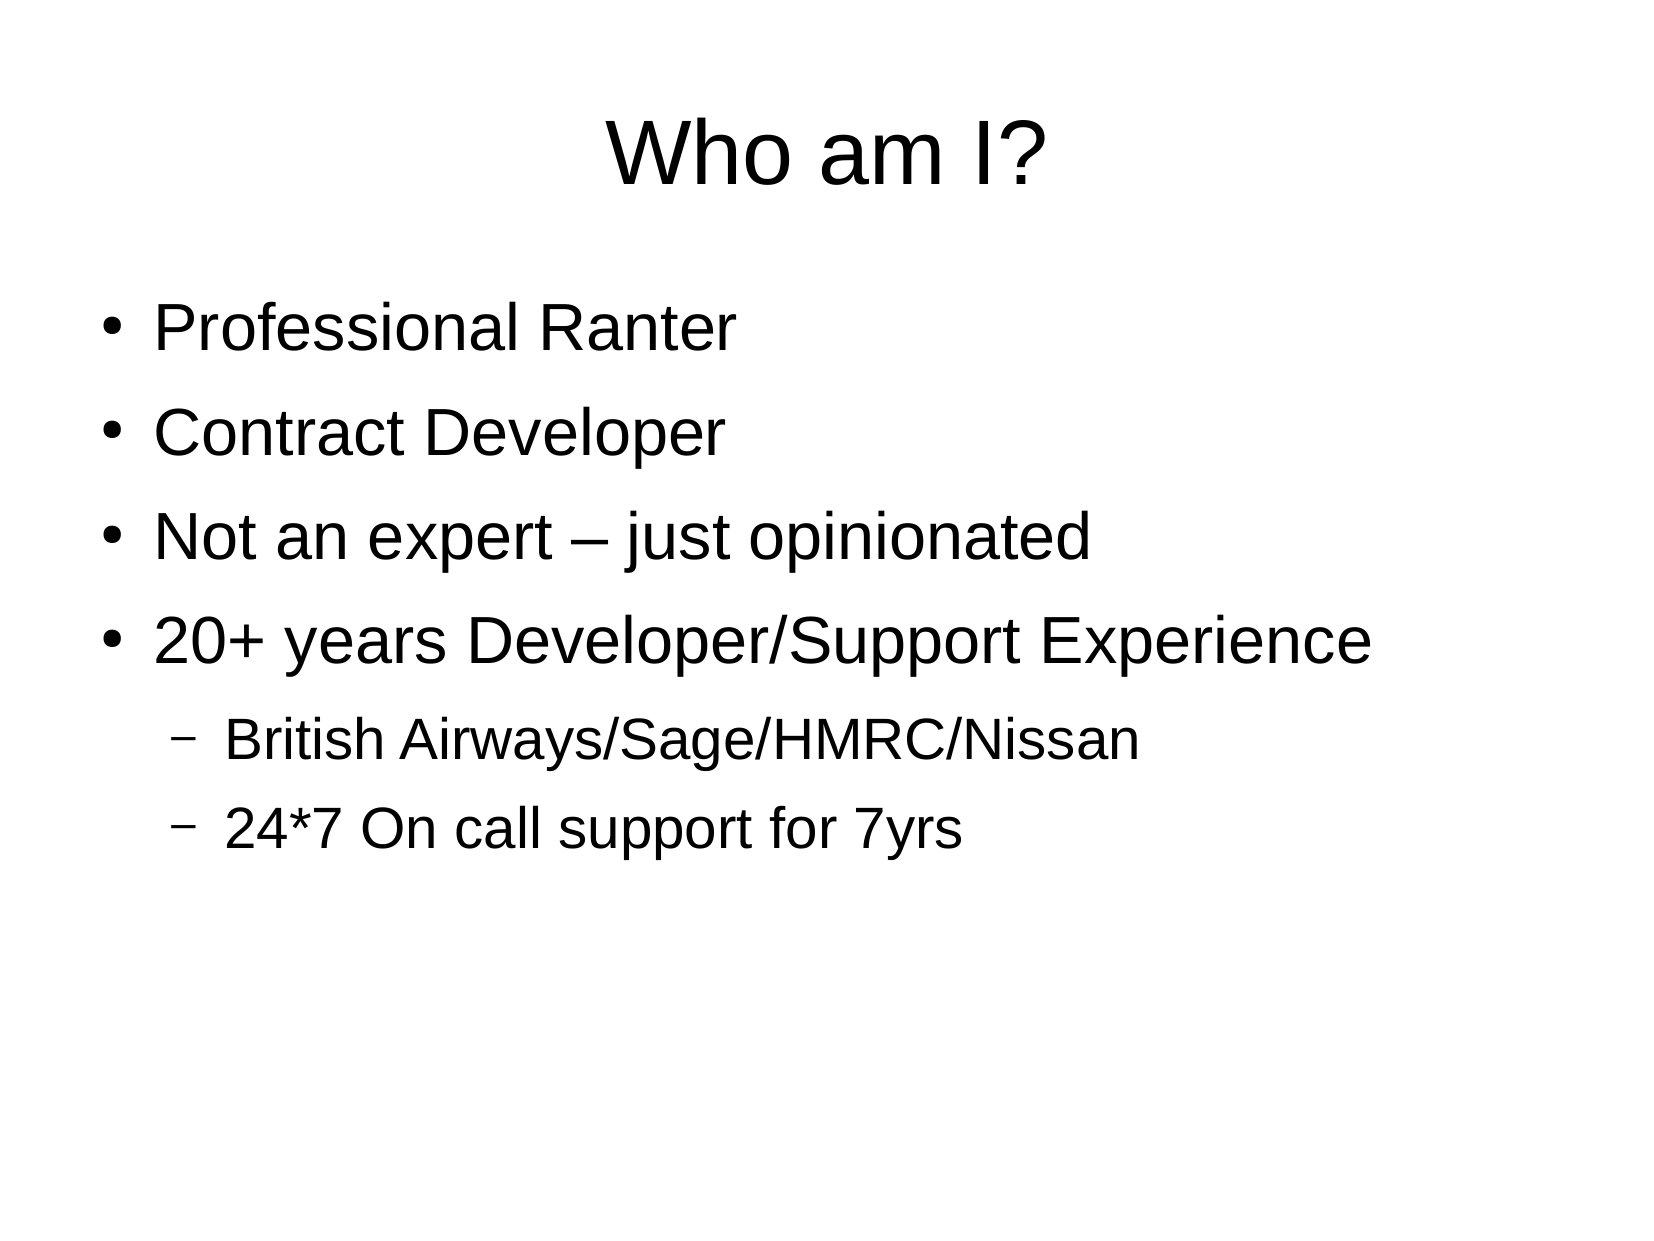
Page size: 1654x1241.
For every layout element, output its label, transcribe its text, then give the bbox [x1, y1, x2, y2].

list Professional Ranter Contract Developer Not an expert – just opinionated 20+ years Developer/Support Experience British Airways/Sage/HMRC/Nissan 24*7 On call support for 7yrs [82, 290, 1571, 1010]
title Who am I? [82, 49, 1571, 257]
